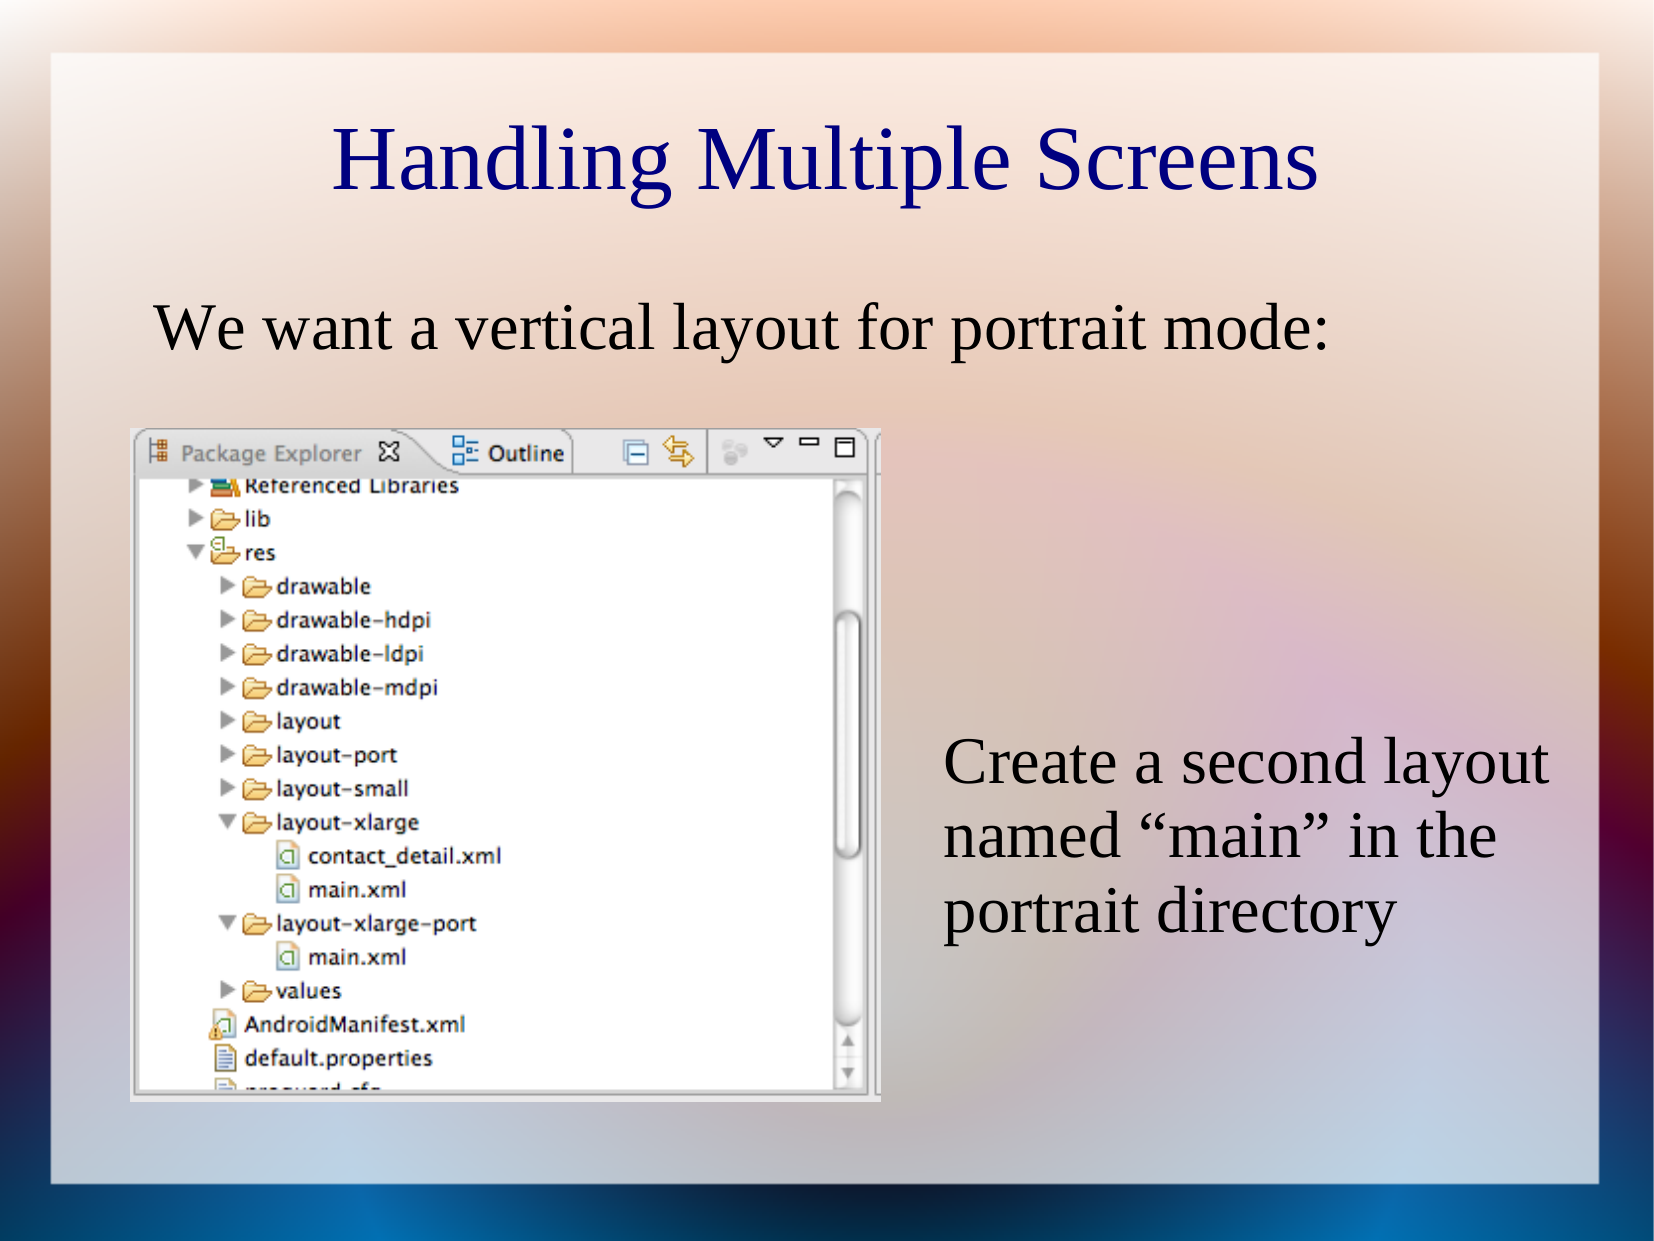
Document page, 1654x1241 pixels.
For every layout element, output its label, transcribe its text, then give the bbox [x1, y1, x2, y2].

picture [0, 0, 1654, 1241]
title Handling Multiple Screens [82, 55, 1571, 263]
list Create a second layout named “main” in the portrait directory [881, 724, 1576, 1023]
list We want a vertical layout for portrait mode: [82, 290, 1571, 488]
